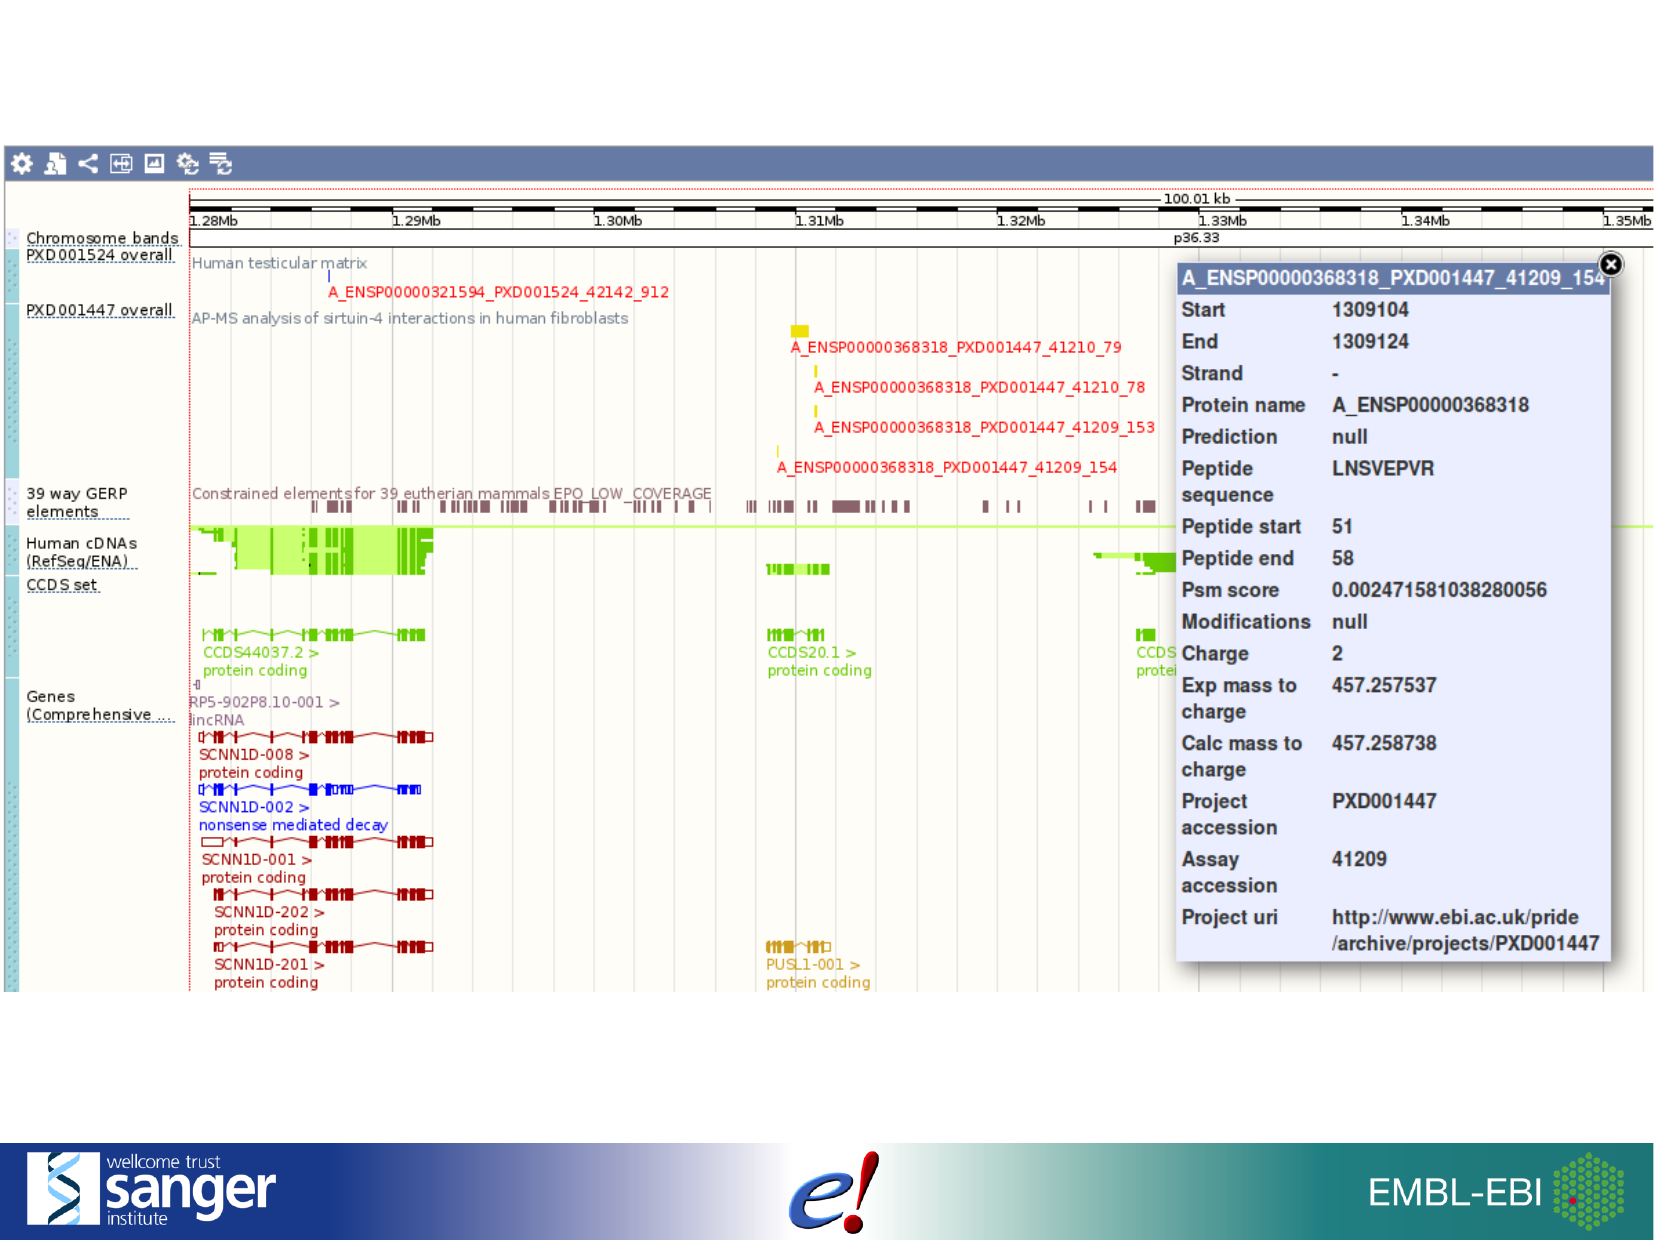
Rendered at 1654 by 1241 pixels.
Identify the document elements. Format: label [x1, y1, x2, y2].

picture [0, 1143, 1654, 1240]
picture [0, 143, 1654, 992]
